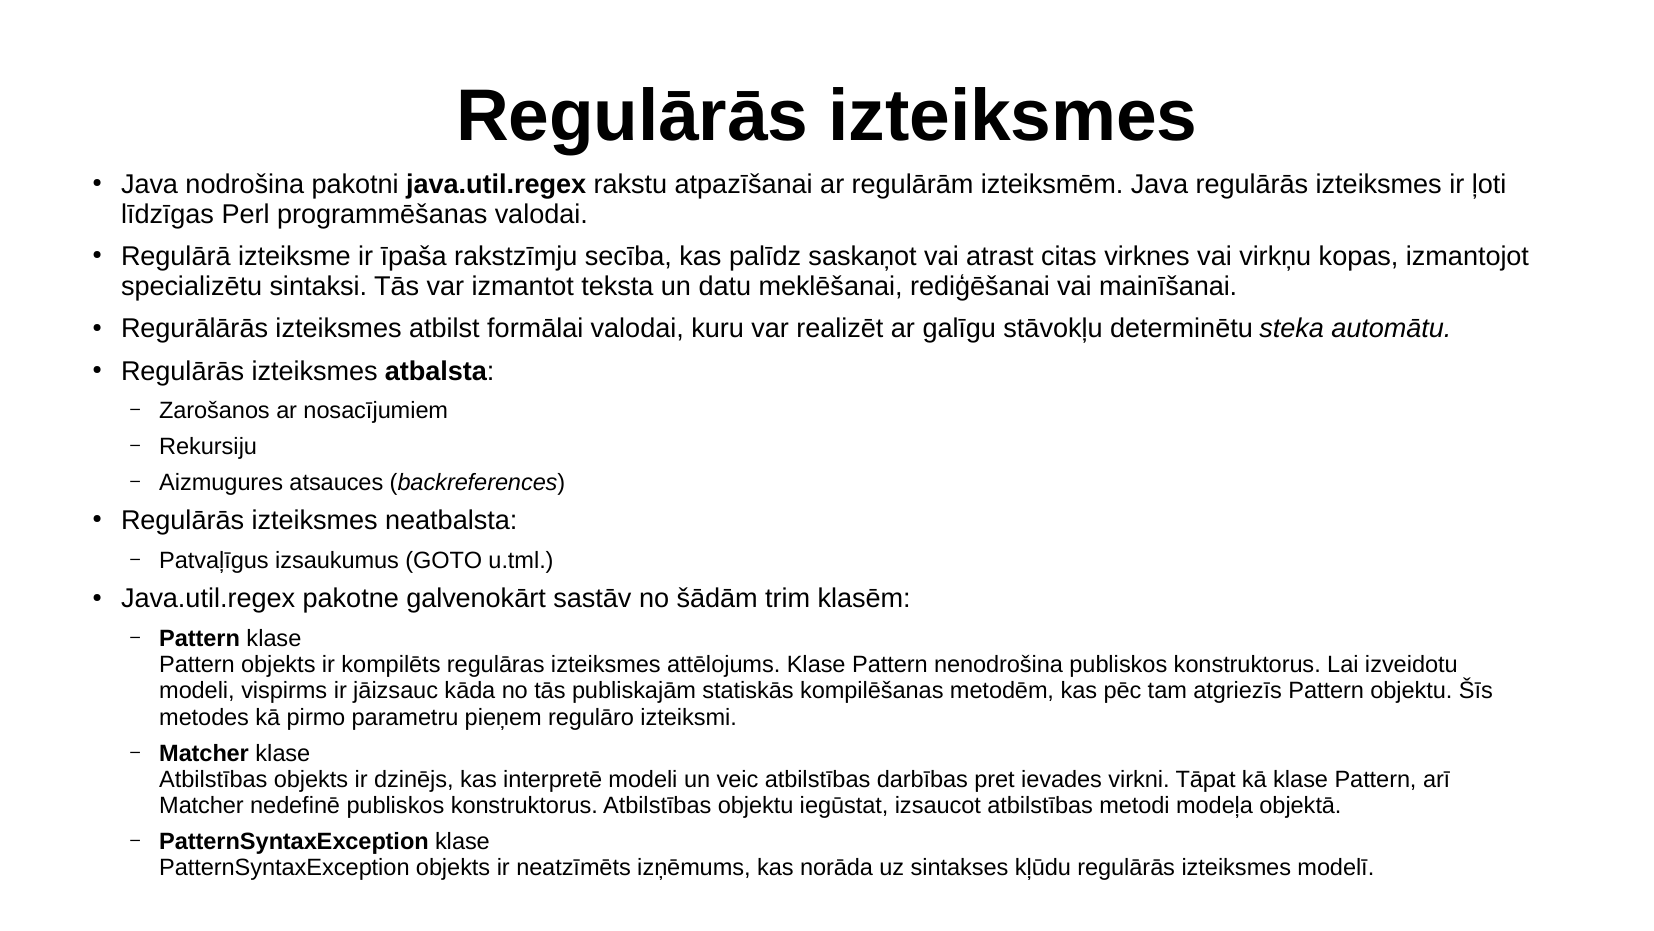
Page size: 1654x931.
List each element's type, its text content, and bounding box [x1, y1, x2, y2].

list Java nodrošina pakotni java.util.regex rakstu atpazīšanai ar regulārām izteiksmēm. Java regulārās izteiksmes ir ļoti līdzīgas Perl programmēšanas valodai. Regulārā izteiksme ir īpaša rakstzīmju secība, kas palīdz saskaņot vai atrast citas virknes vai virkņu kopas, izmantojot specializētu sintaksi. Tās var izmantot teksta un datu meklēšanai, rediģēšanai vai mainīšanai. Regurālārās izteiksmes atbilst formālai valodai, kuru var realizēt ar galīgu stāvokļu determinētu steka automātu. Regulārās izteiksmes atbalsta: Zarošanos ar nosacījumiem Rekursiju Aizmugures atsauces (backreferences) Regulārās izteiksmes neatbalsta: Patvaļīgus izsaukumus (GOTO u.tml.) Java.util.regex pakotne galvenokārt sastāv no šādām trim klasēm: Pattern klase Pattern objekts ir kompilēts regulāras izteiksmes attēlojums. Klase Pattern nenodrošina publiskos konstruktorus. Lai izveidotu modeli, vispirms ir jāizsauc kāda no tās publiskajām statiskās kompilēšanas metodēm, kas pēc tam atgriezīs Pattern objektu. Šīs metodes kā pirmo parametru pieņem regulāro izteiksmi. Matcher klase Atbilstības objekts ir dzinējs, kas interpretē modeli un veic atbilstības darbības pret ievades virkni. Tāpat kā klase Pattern, arī Matcher nedefinē publiskos konstruktorus. Atbilstības objektu iegūstat, izsaucot atbilstības metodi modeļa objektā. PatternSyntaxException klase PatternSyntaxException objekts ir neatzīmēts izņēmums, kas norāda uz sintakses kļūdu regulārās izteiksmes modelī. [82, 168, 1538, 889]
title Regulārās izteiksmes [82, 37, 1571, 193]
